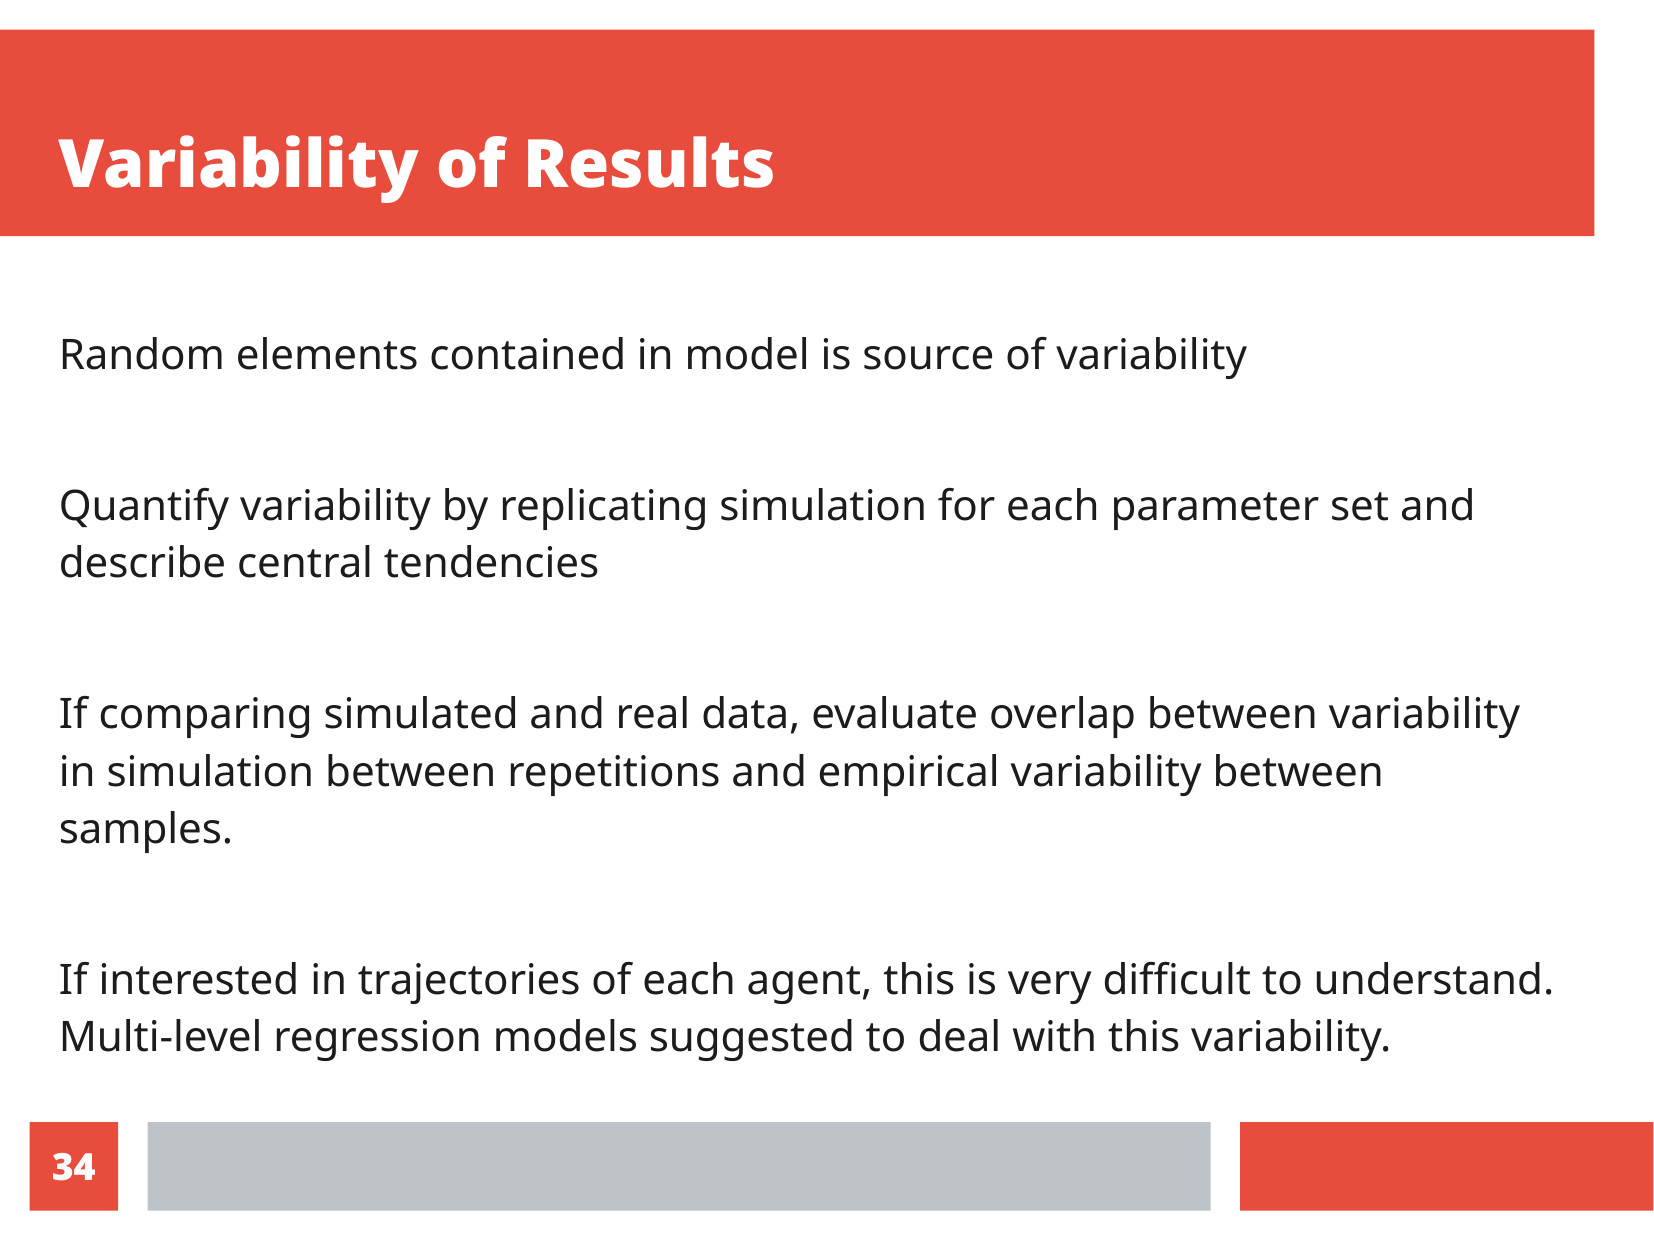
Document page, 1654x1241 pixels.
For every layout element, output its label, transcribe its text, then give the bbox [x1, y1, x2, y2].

title Variability of Results [59, 59, 1595, 207]
list Random elements contained in model is source of variability Quantify variability by replicating simulation for each parameter set and describe central tendencies If comparing simulated and real data, evaluate overlap between variability in simulation between repetitions and empirical variability between samples. If interested in trajectories of each agent, this is very difficult to understand. Multi-level regression models suggested to deal with this variability. [59, 324, 1565, 1093]
